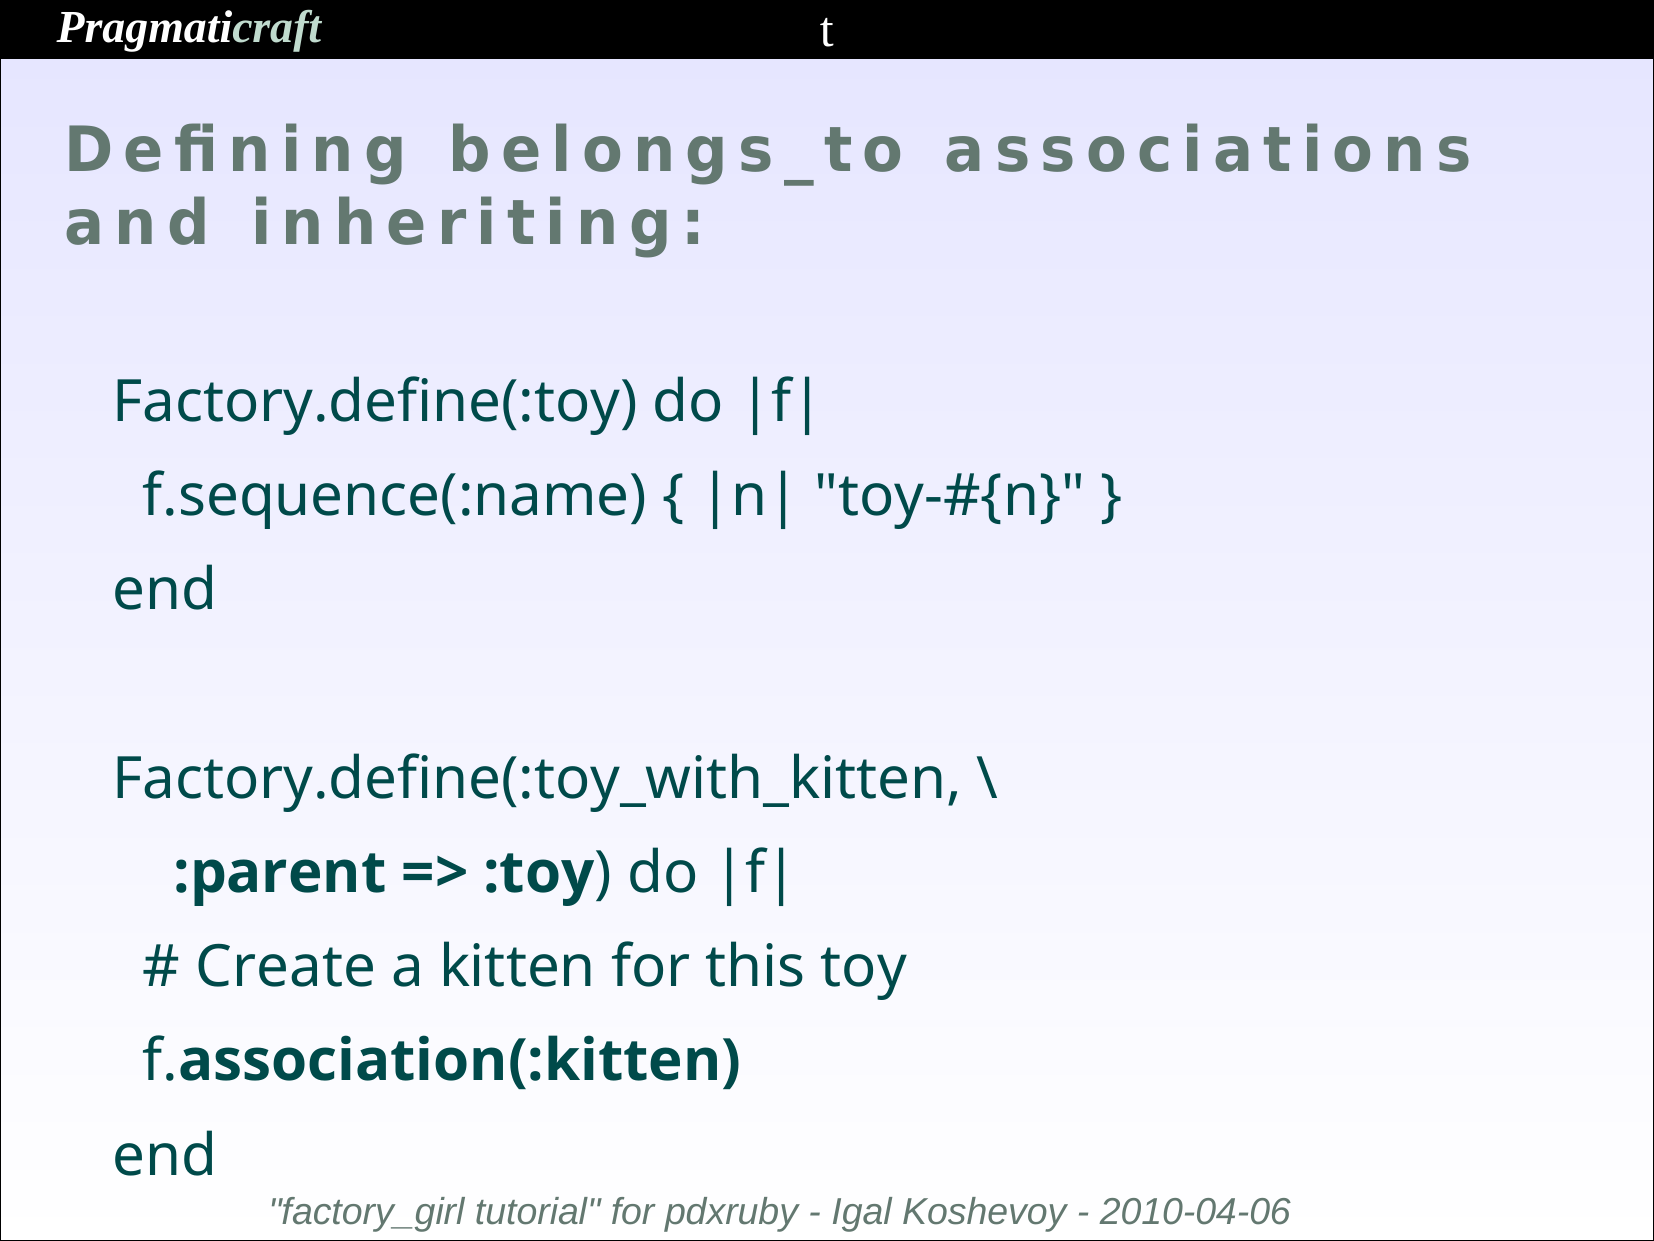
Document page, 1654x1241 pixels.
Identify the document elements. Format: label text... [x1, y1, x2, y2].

list Factory.define(:toy) do |f| f.sequence(:name) { |n| "toy-#{n}" } end Factory.define(:toy_with_kitten, \ :parent => :toy) do |f| # Create a kitten for this toy f.association(:kitten) end [112, 358, 1651, 1163]
title Defining belongs_to associations and inheriting: [64, 113, 1587, 260]
